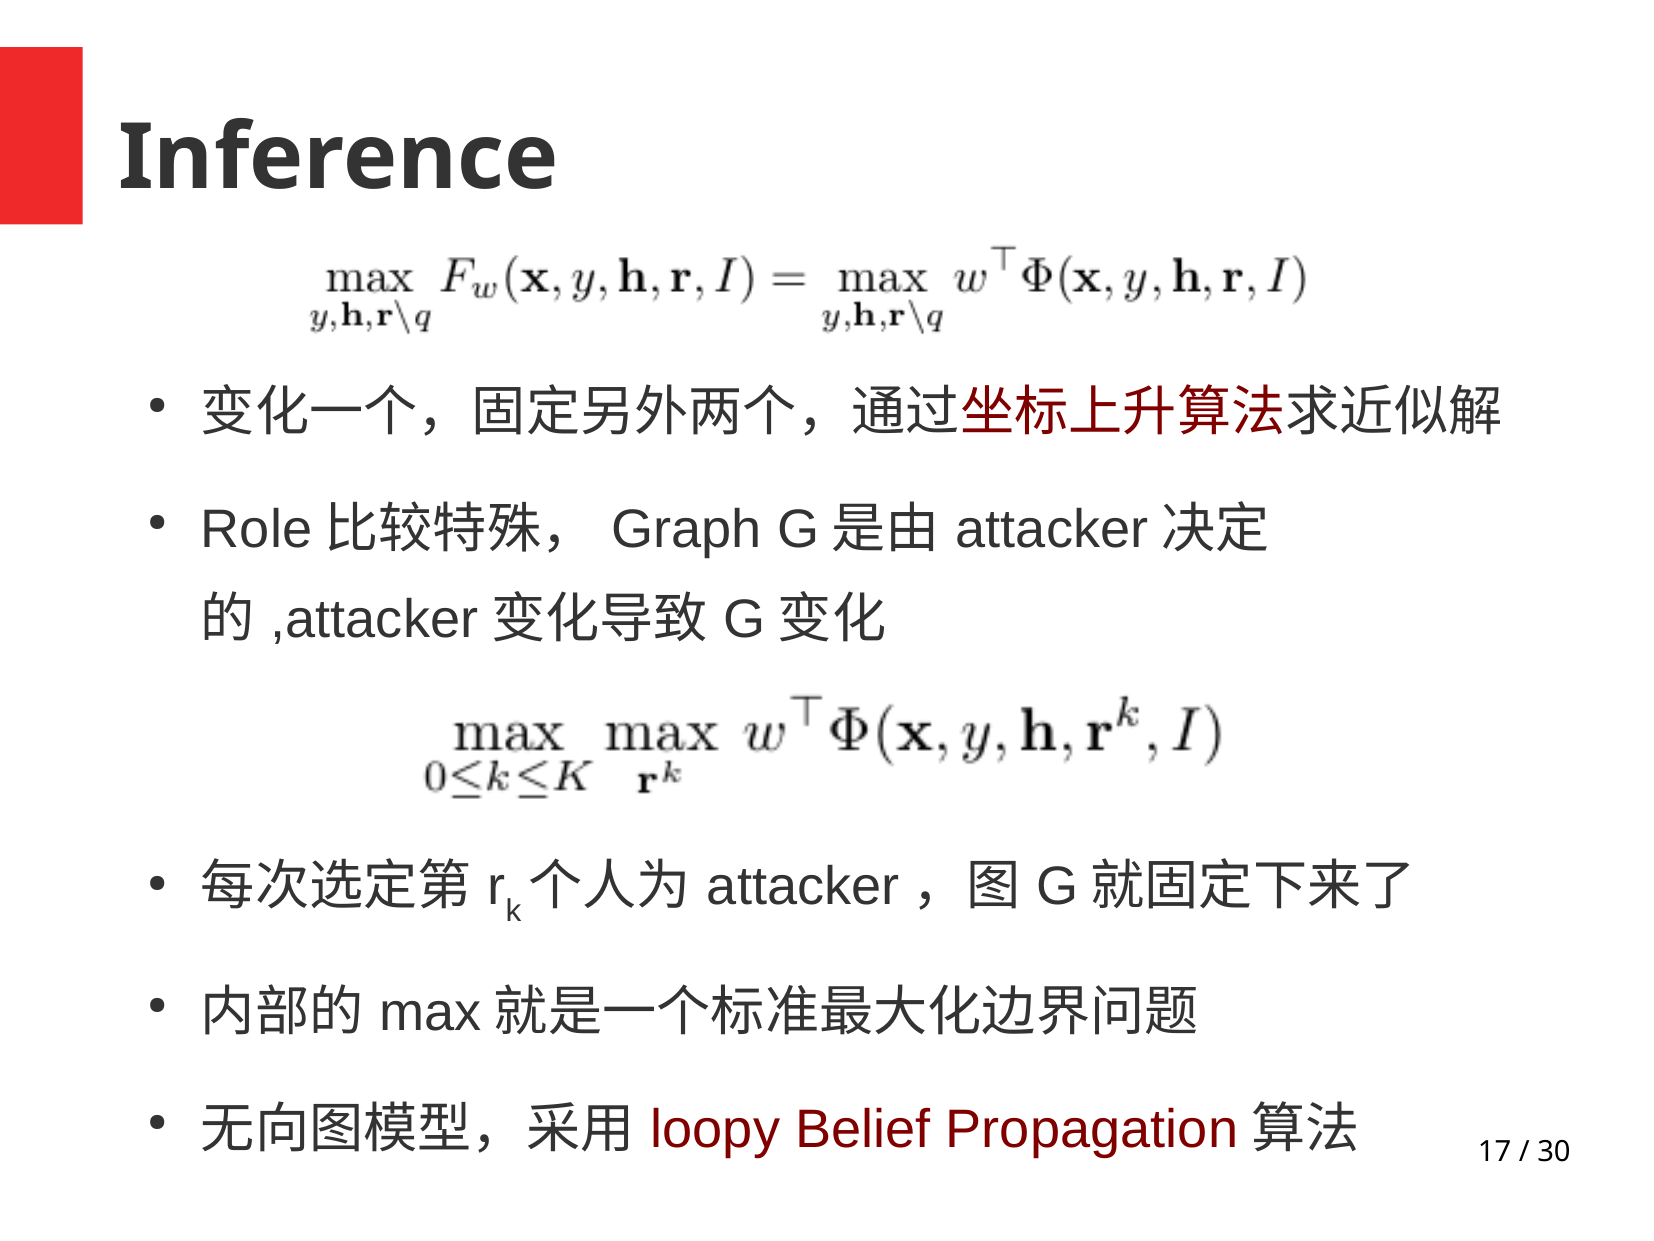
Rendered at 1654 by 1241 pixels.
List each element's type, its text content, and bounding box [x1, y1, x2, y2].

list 每次选定第rk个人为attacker，图G就固定下来了 内部的max就是一个标准最大化边界问题 无向图模型，采用loopy Belief Propagation算法 [129, 827, 1548, 1158]
title Inference [118, 49, 1571, 257]
list 变化一个，固定另外两个，通过坐标上升算法求近似解 Role比较特殊，Graph G是由attacker决定的,attacker变化导致G变化 [129, 355, 1548, 686]
picture [286, 218, 1329, 349]
picture [395, 684, 1264, 815]
